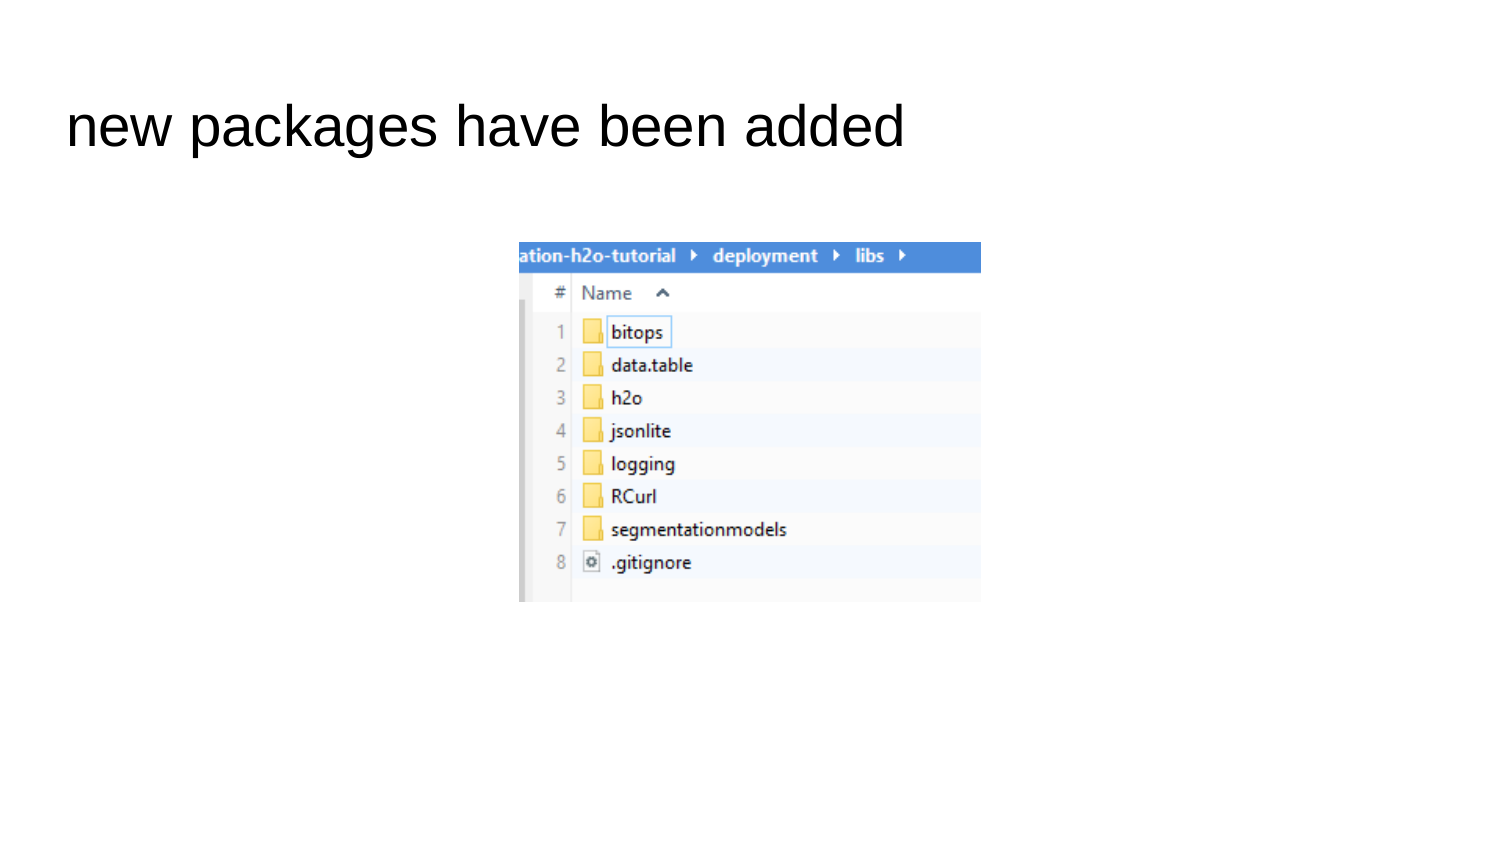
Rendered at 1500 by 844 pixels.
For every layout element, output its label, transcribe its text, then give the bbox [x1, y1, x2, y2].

picture [519, 242, 981, 602]
title new packages have been added [51, 72, 1449, 167]
